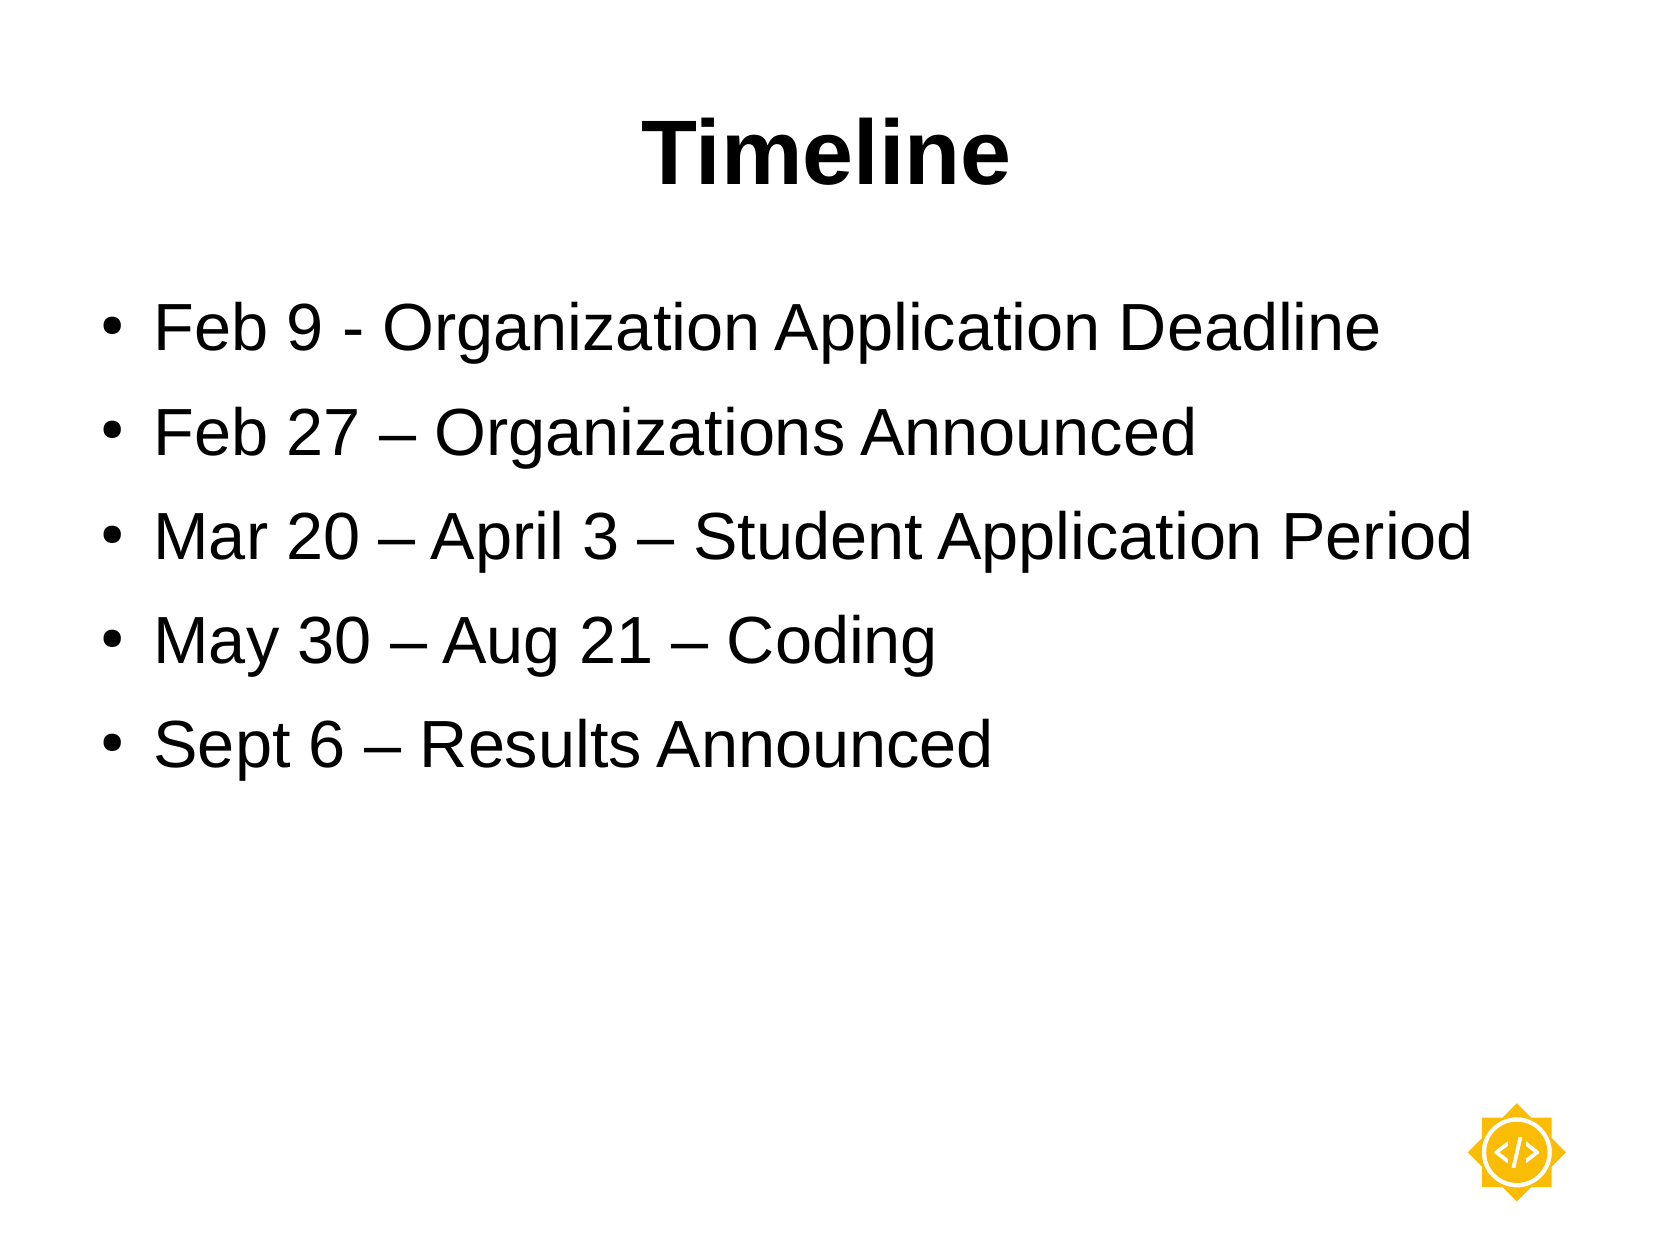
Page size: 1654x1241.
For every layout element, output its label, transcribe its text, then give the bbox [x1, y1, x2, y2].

title Timeline [82, 49, 1571, 257]
list Feb 9 - Organization Application Deadline Feb 27 – Organizations Announced Mar 20 – April 3 – Student Application Period May 30 – Aug 21 – Coding Sept 6 – Results Announced [82, 290, 1571, 1010]
